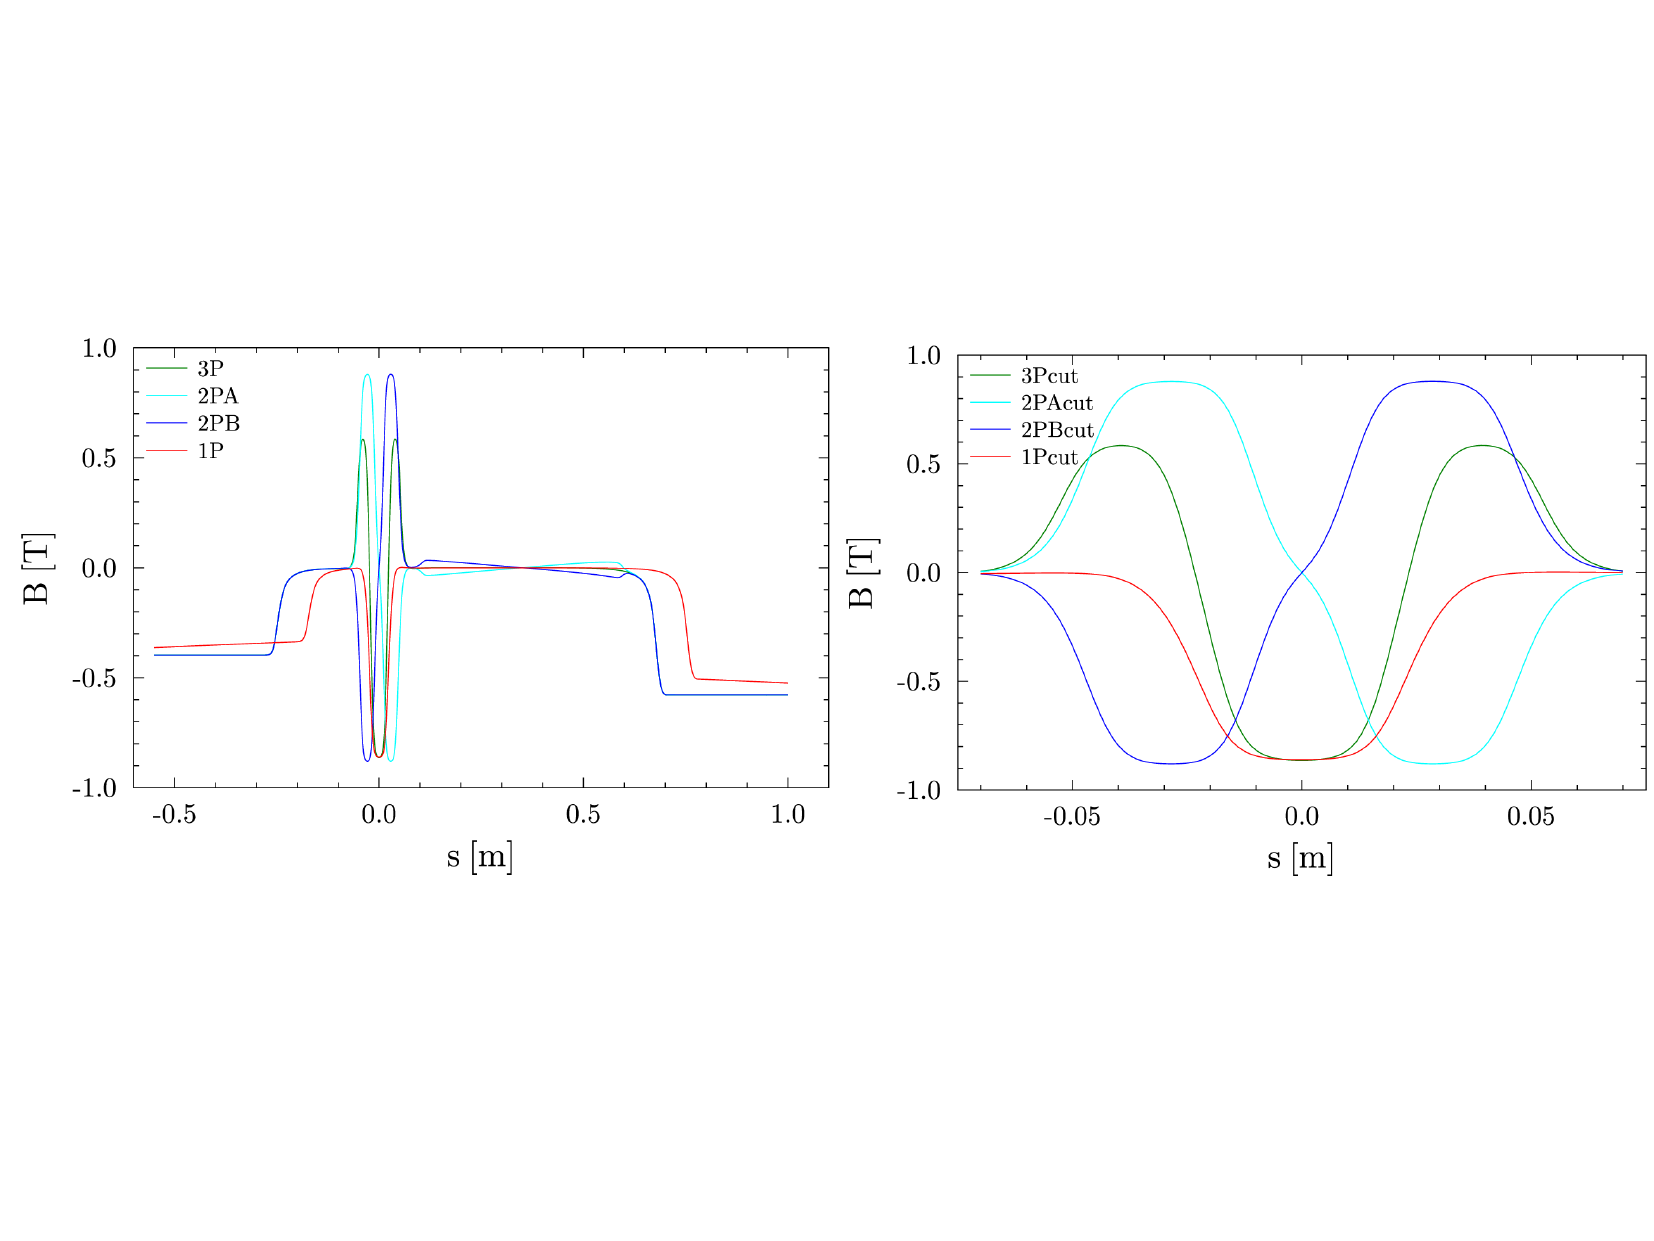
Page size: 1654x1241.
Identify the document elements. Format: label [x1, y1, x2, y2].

picture [839, 339, 1654, 877]
picture [15, 329, 835, 877]
